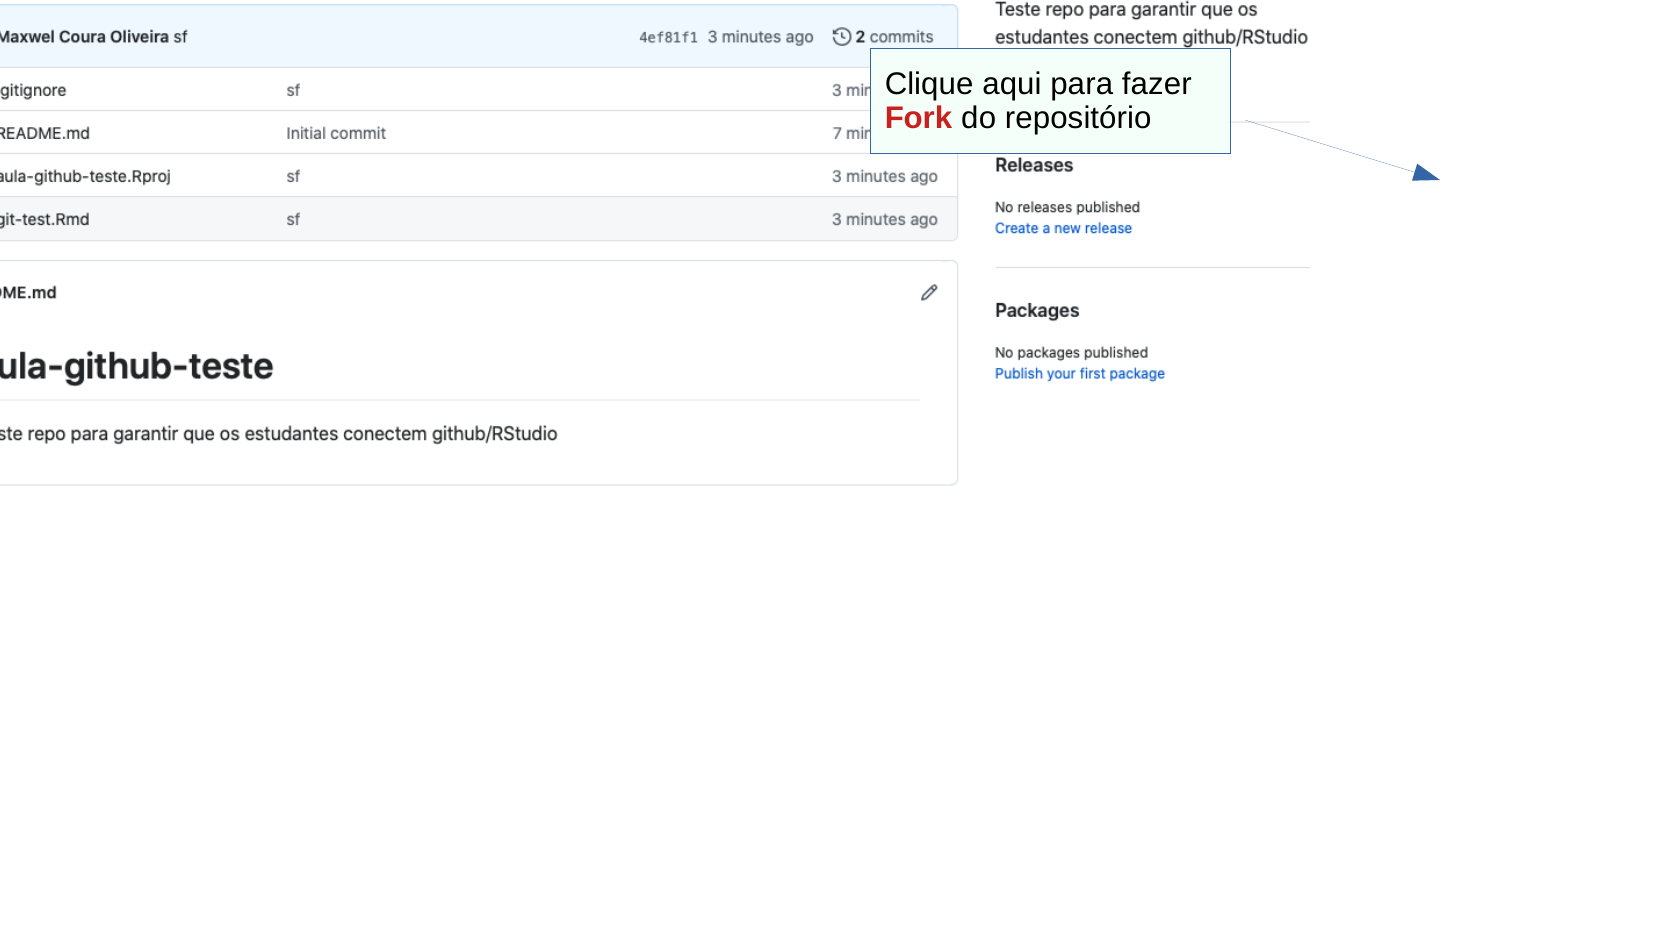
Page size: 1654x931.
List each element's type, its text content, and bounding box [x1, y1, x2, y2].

text_box Clique aqui para fazer Fork do repositório [870, 48, 1231, 154]
picture [0, 0, 1331, 517]
